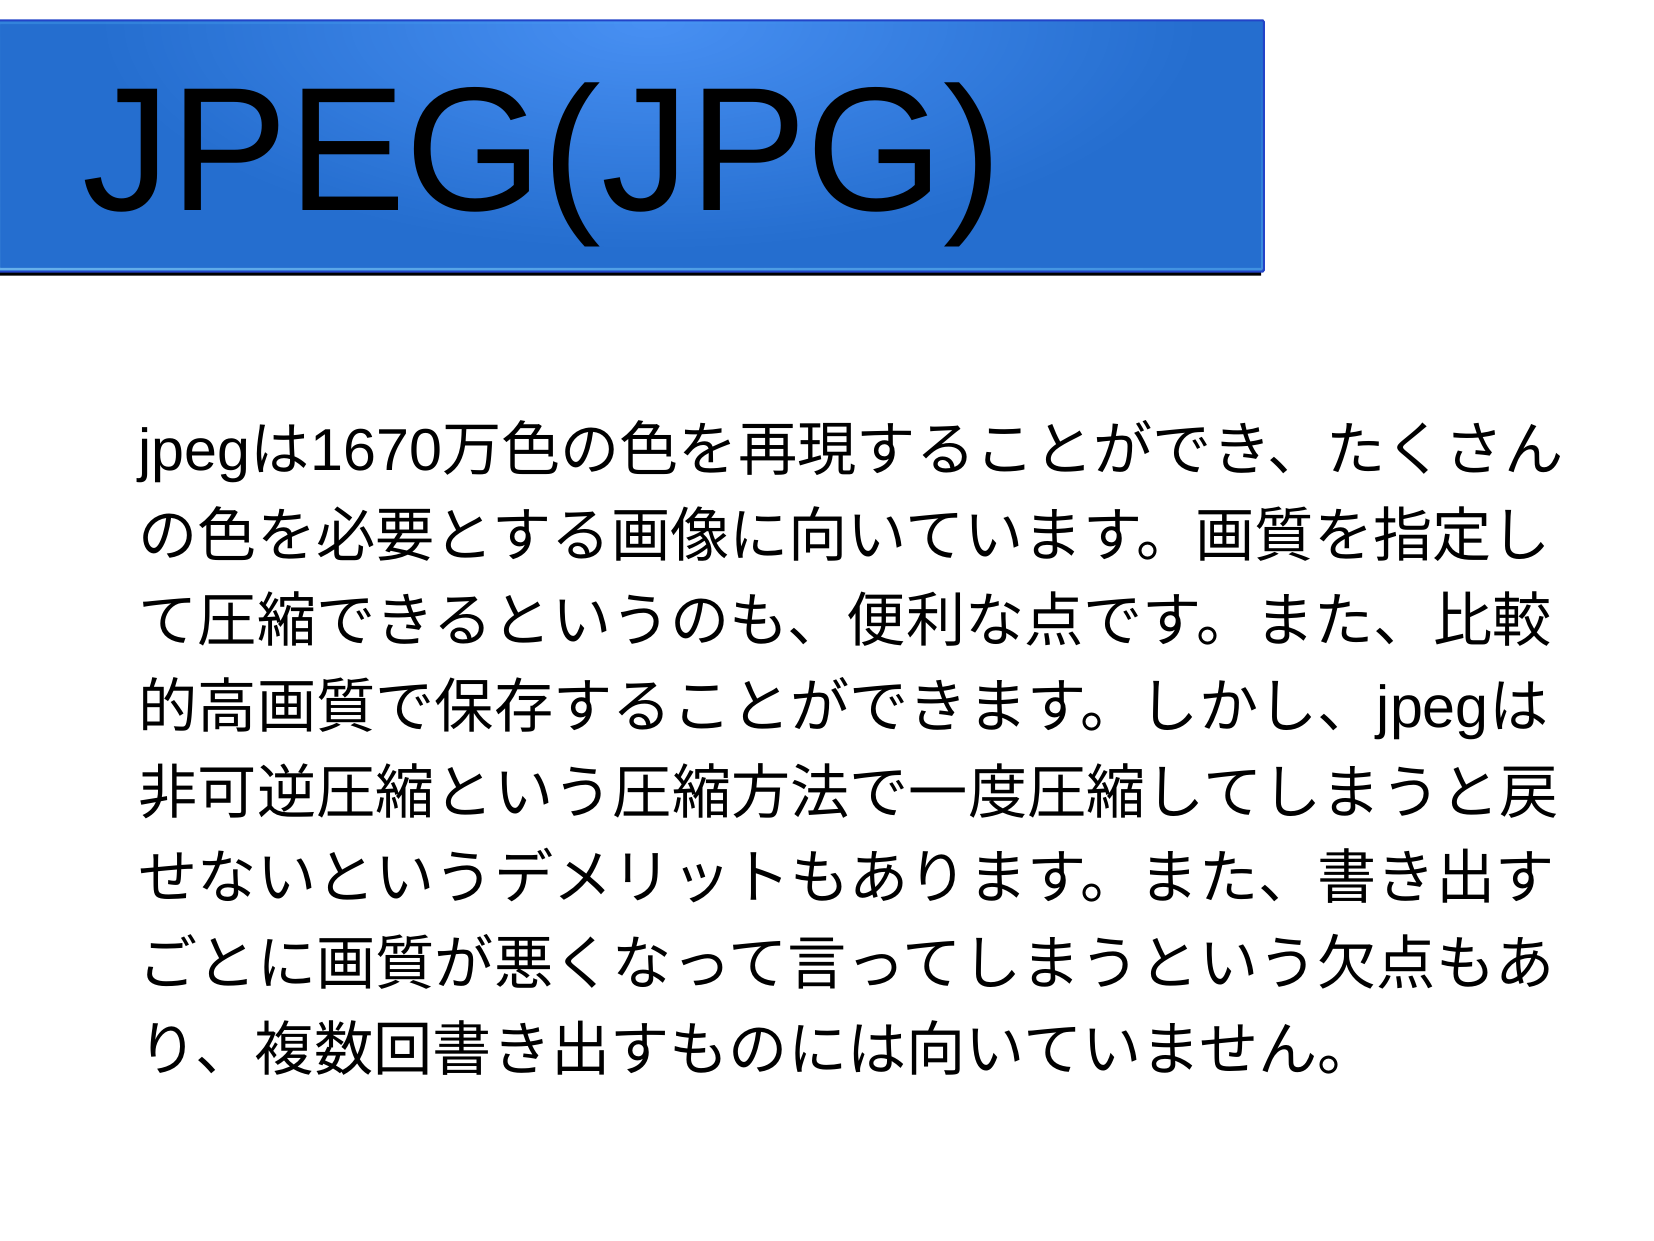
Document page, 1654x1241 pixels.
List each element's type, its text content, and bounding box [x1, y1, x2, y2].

title JPEG(JPG) [82, 47, 1235, 252]
list jpegは1670万色の色を再現することができ、たくさんの色を必要とする画像に向いています。画質を指定して圧縮できるというのも、便利な点です。また、比較的高画質で保存することができます。しかし、jpegは非可逆圧縮という圧縮方法で一度圧縮してしまうと戻せないというデメリットもあります。また、書き出すごとに画質が悪くなって言ってしまうという欠点もあり、複数回書き出すものには向いていません。 [82, 401, 1571, 1107]
